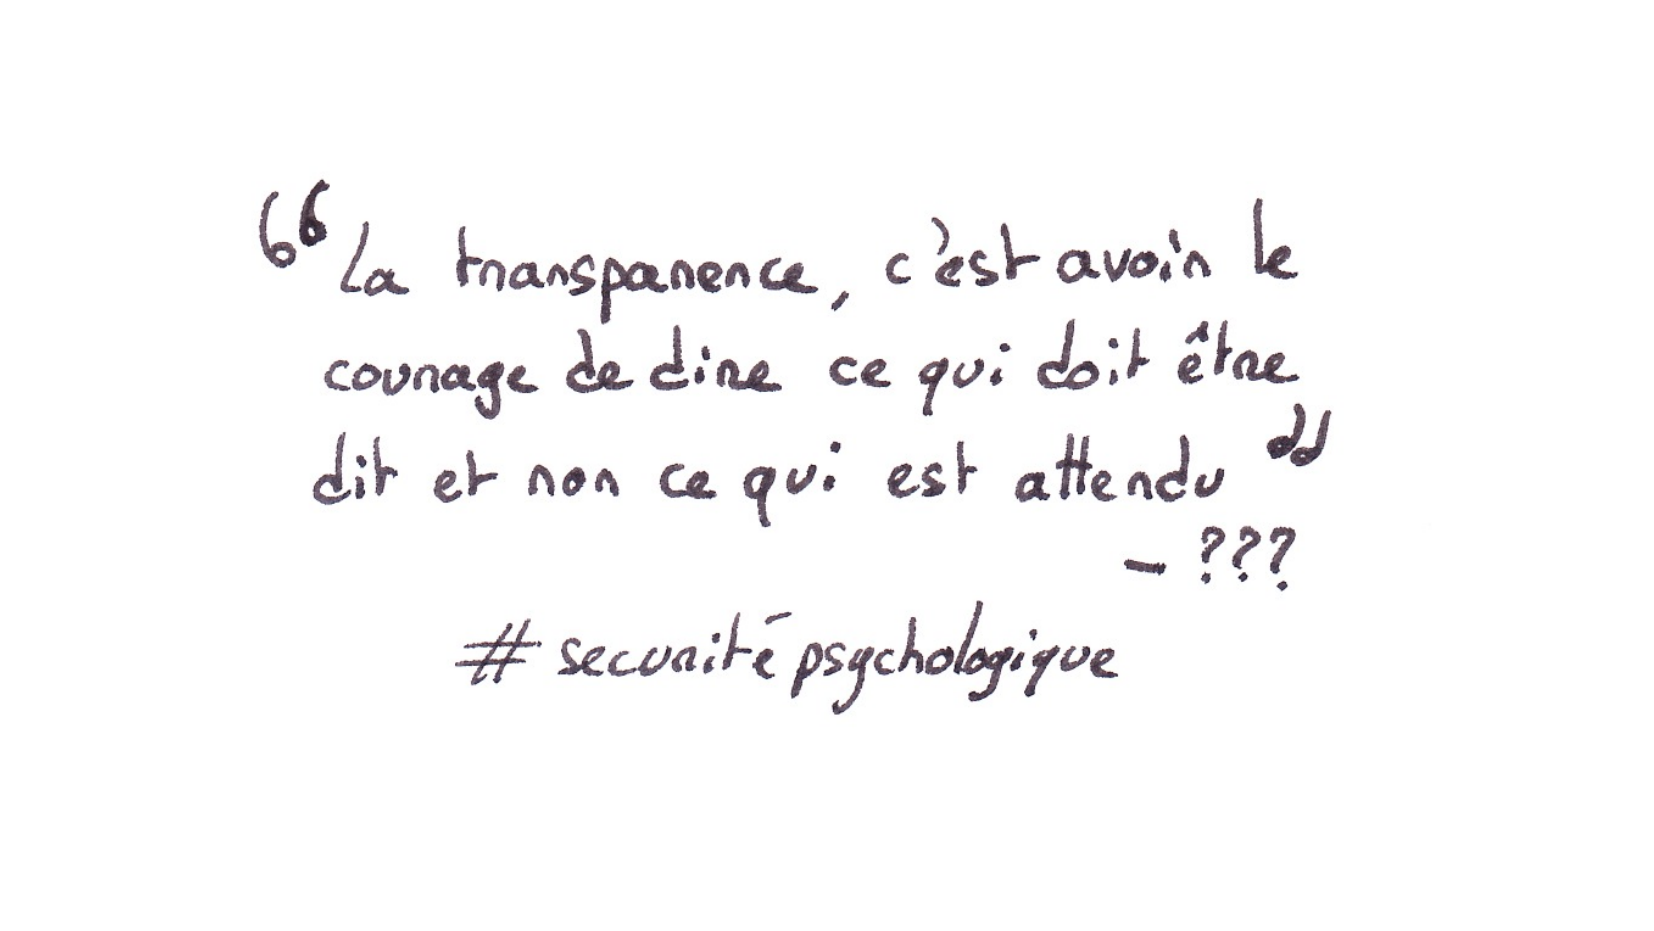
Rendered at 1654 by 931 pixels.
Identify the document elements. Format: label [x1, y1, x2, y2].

picture [194, 150, 1436, 751]
